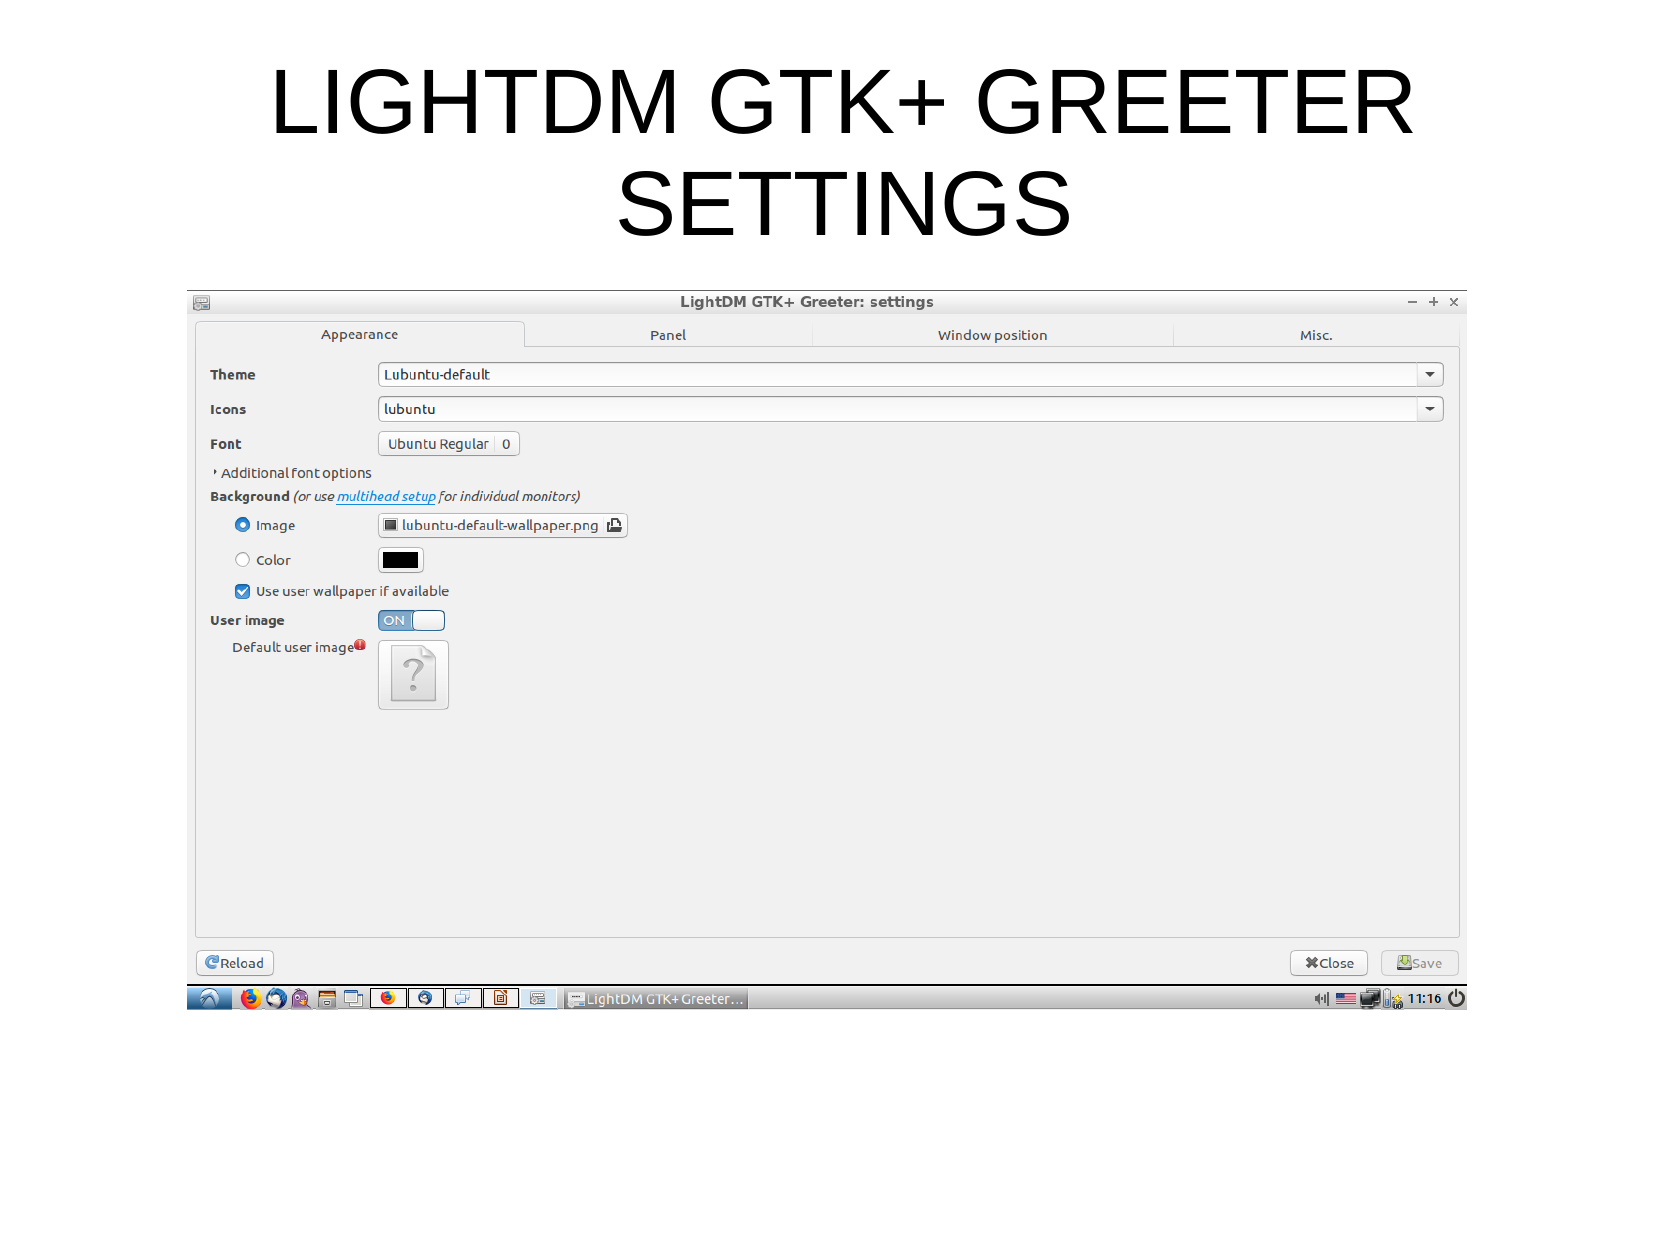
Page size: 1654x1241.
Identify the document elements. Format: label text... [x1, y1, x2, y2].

title LIGHTDM GTK+ GREETER SETTINGS [82, 49, 1571, 257]
picture [187, 290, 1467, 1010]
